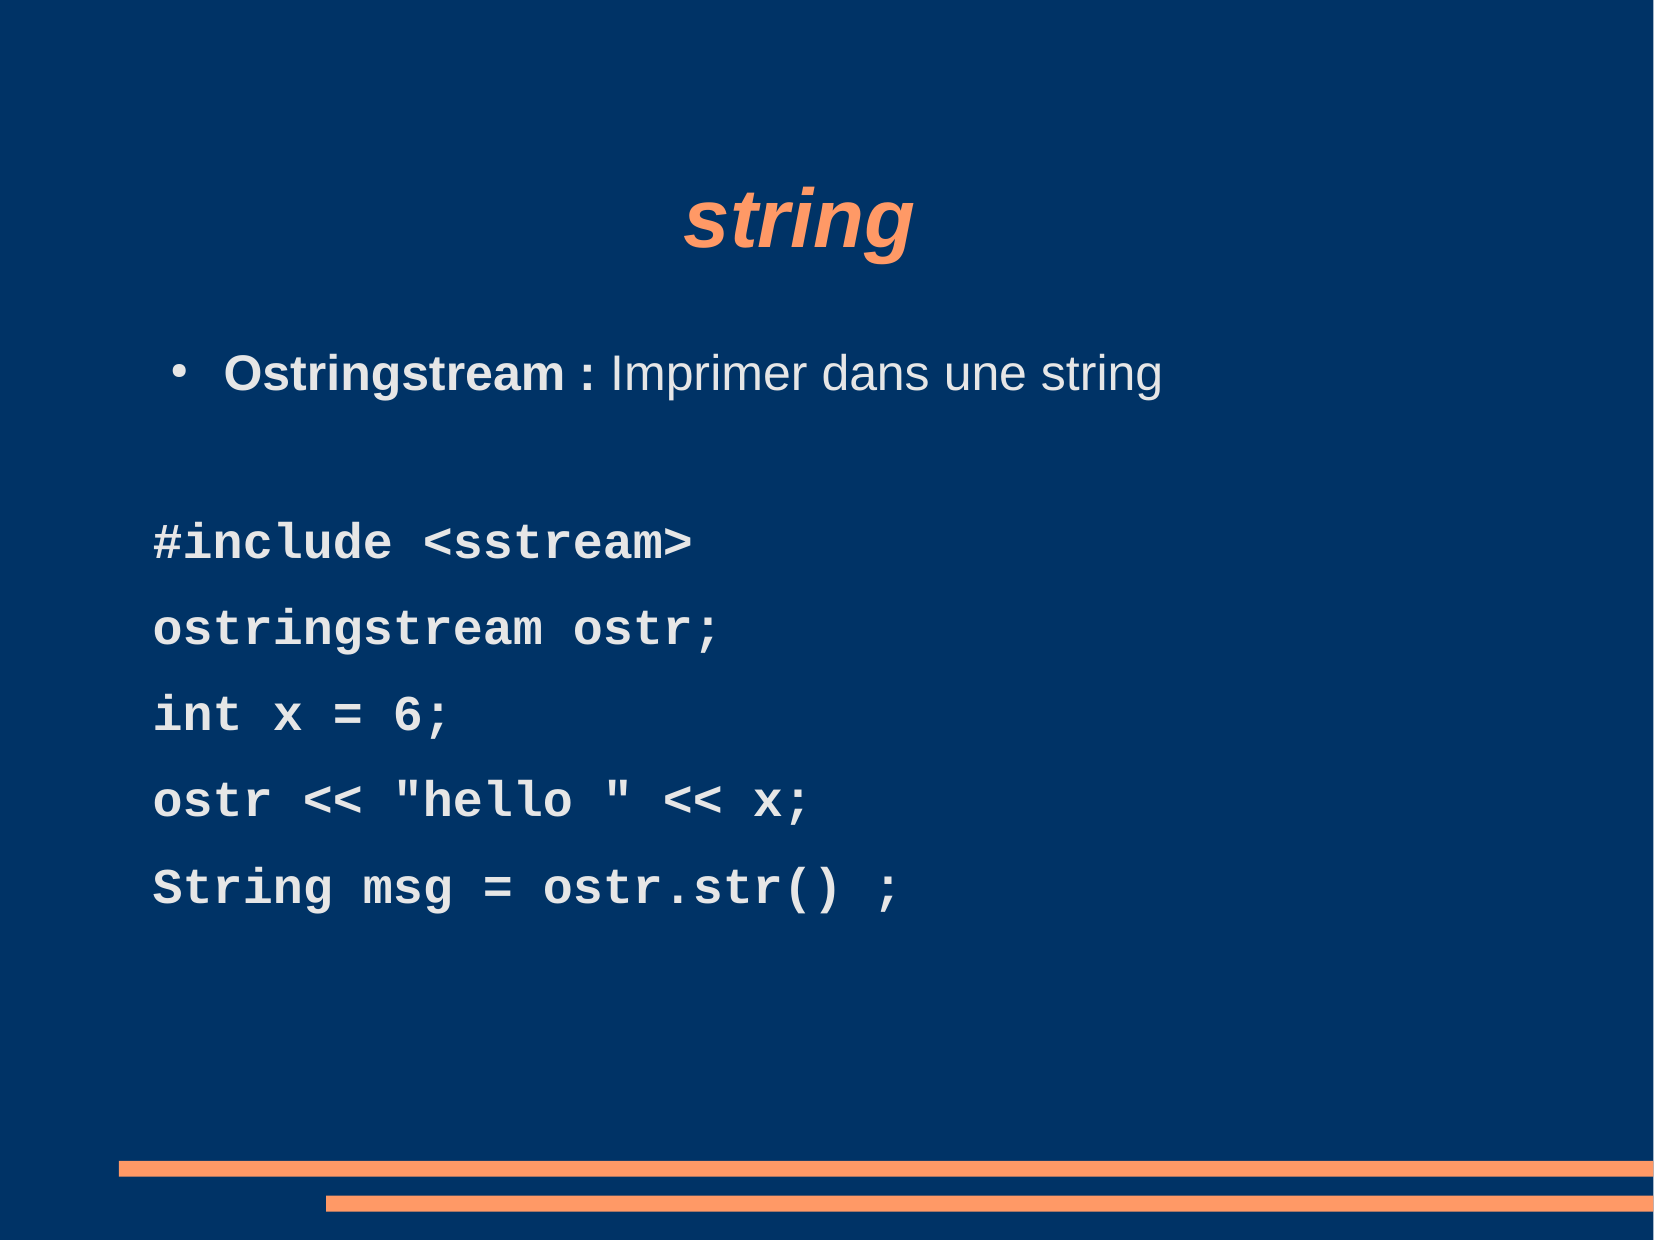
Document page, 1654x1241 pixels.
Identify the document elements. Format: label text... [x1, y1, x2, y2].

title string [88, 114, 1534, 322]
list Ostringstream : Imprimer dans une string #include <sstream> ostringstream ostr; int x = 6; ostr << "hello " << x; String msg = ostr.str() ; [152, 344, 1534, 1127]
